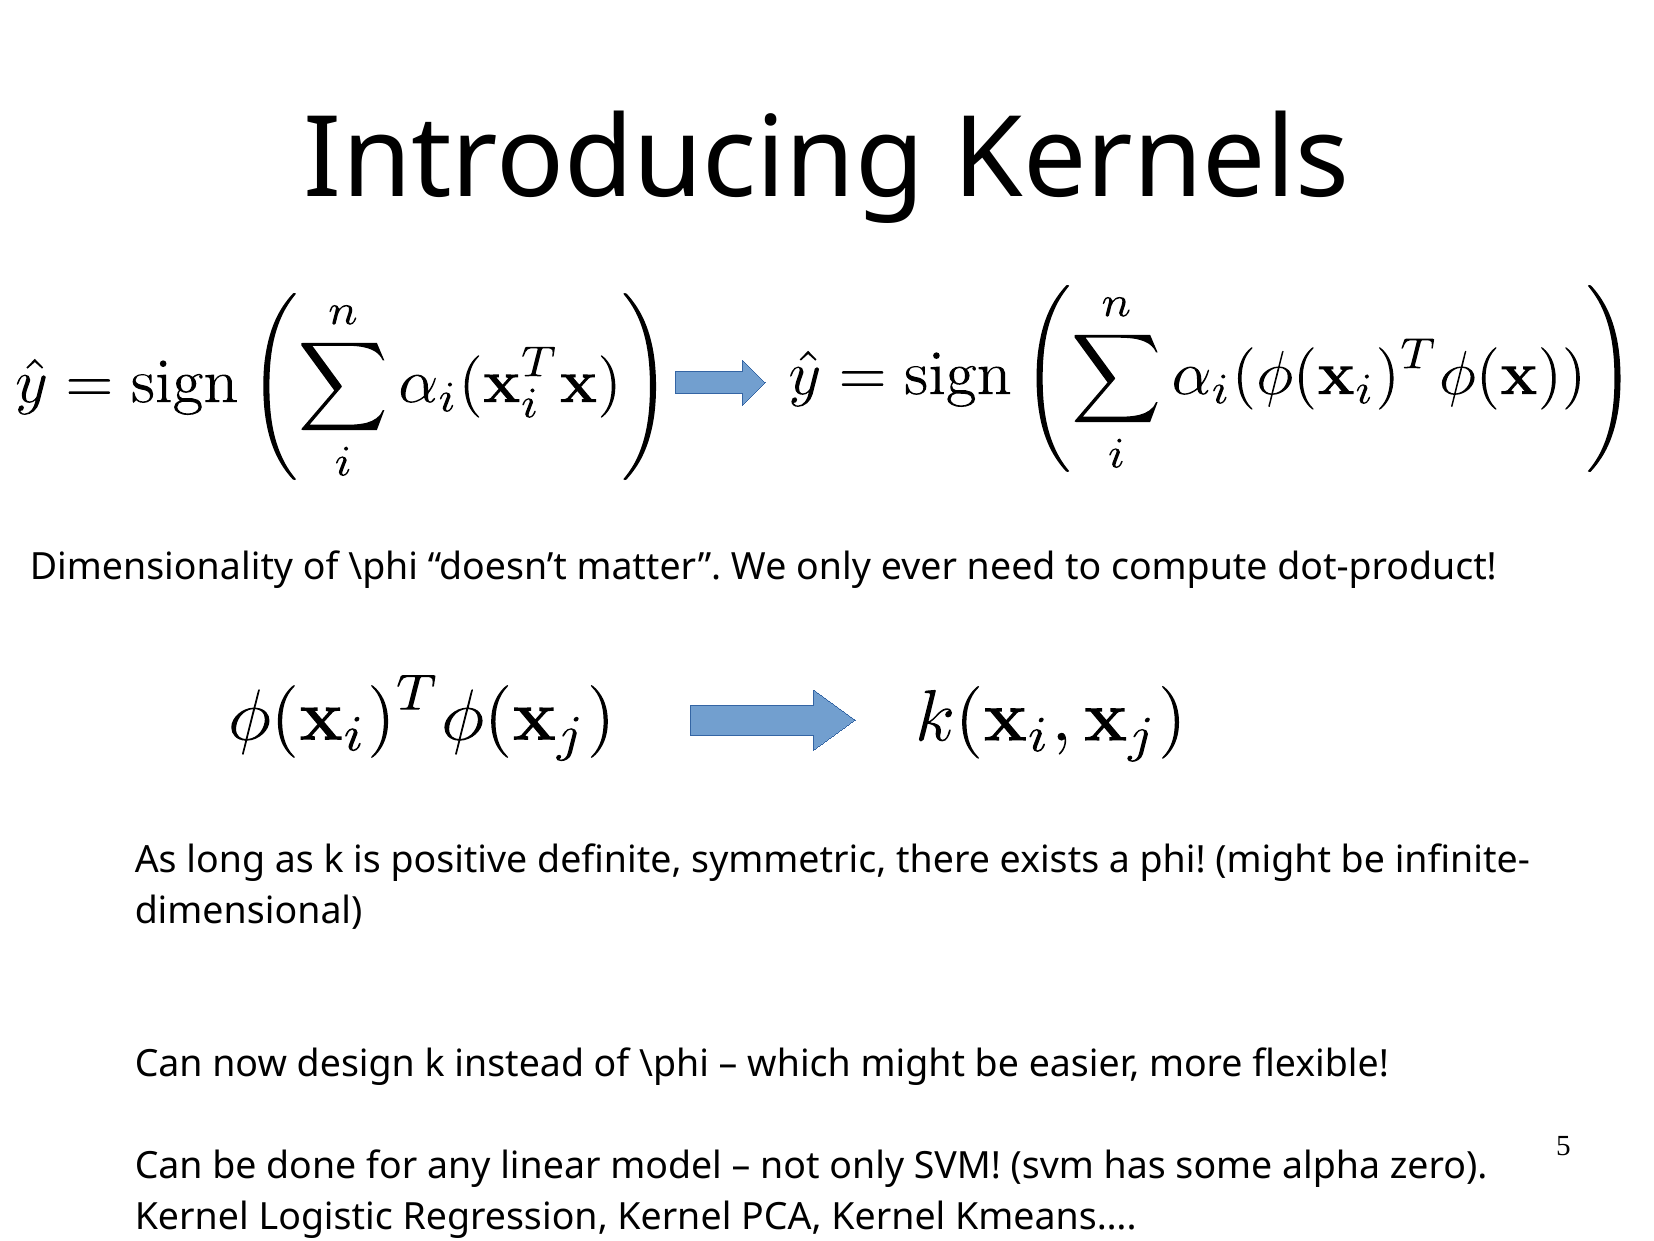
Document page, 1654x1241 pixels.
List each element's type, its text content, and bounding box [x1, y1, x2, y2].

text_box [15, 293, 671, 481]
text_box Dimensionality of \phi “doesn’t matter”. We only ever need to compute dot-product! [15, 532, 1516, 586]
text_box [675, 360, 766, 406]
text_box [227, 675, 616, 762]
text_box [788, 285, 1636, 472]
text_box [690, 690, 856, 751]
text_box As long as k is positive definite, symmetric, there exists a phi! (might be infinite-dimensional) Can now design k instead of \phi – which might be easier, more flexible! Can be done for any linear model – not only SVM! (svm has some alpha zero). Kernel Logistic Regression, Kernel PCA, Kernel Kmeans…. [120, 825, 1621, 1104]
title Introducing Kernels [82, 49, 1571, 257]
text_box [915, 685, 1187, 762]
